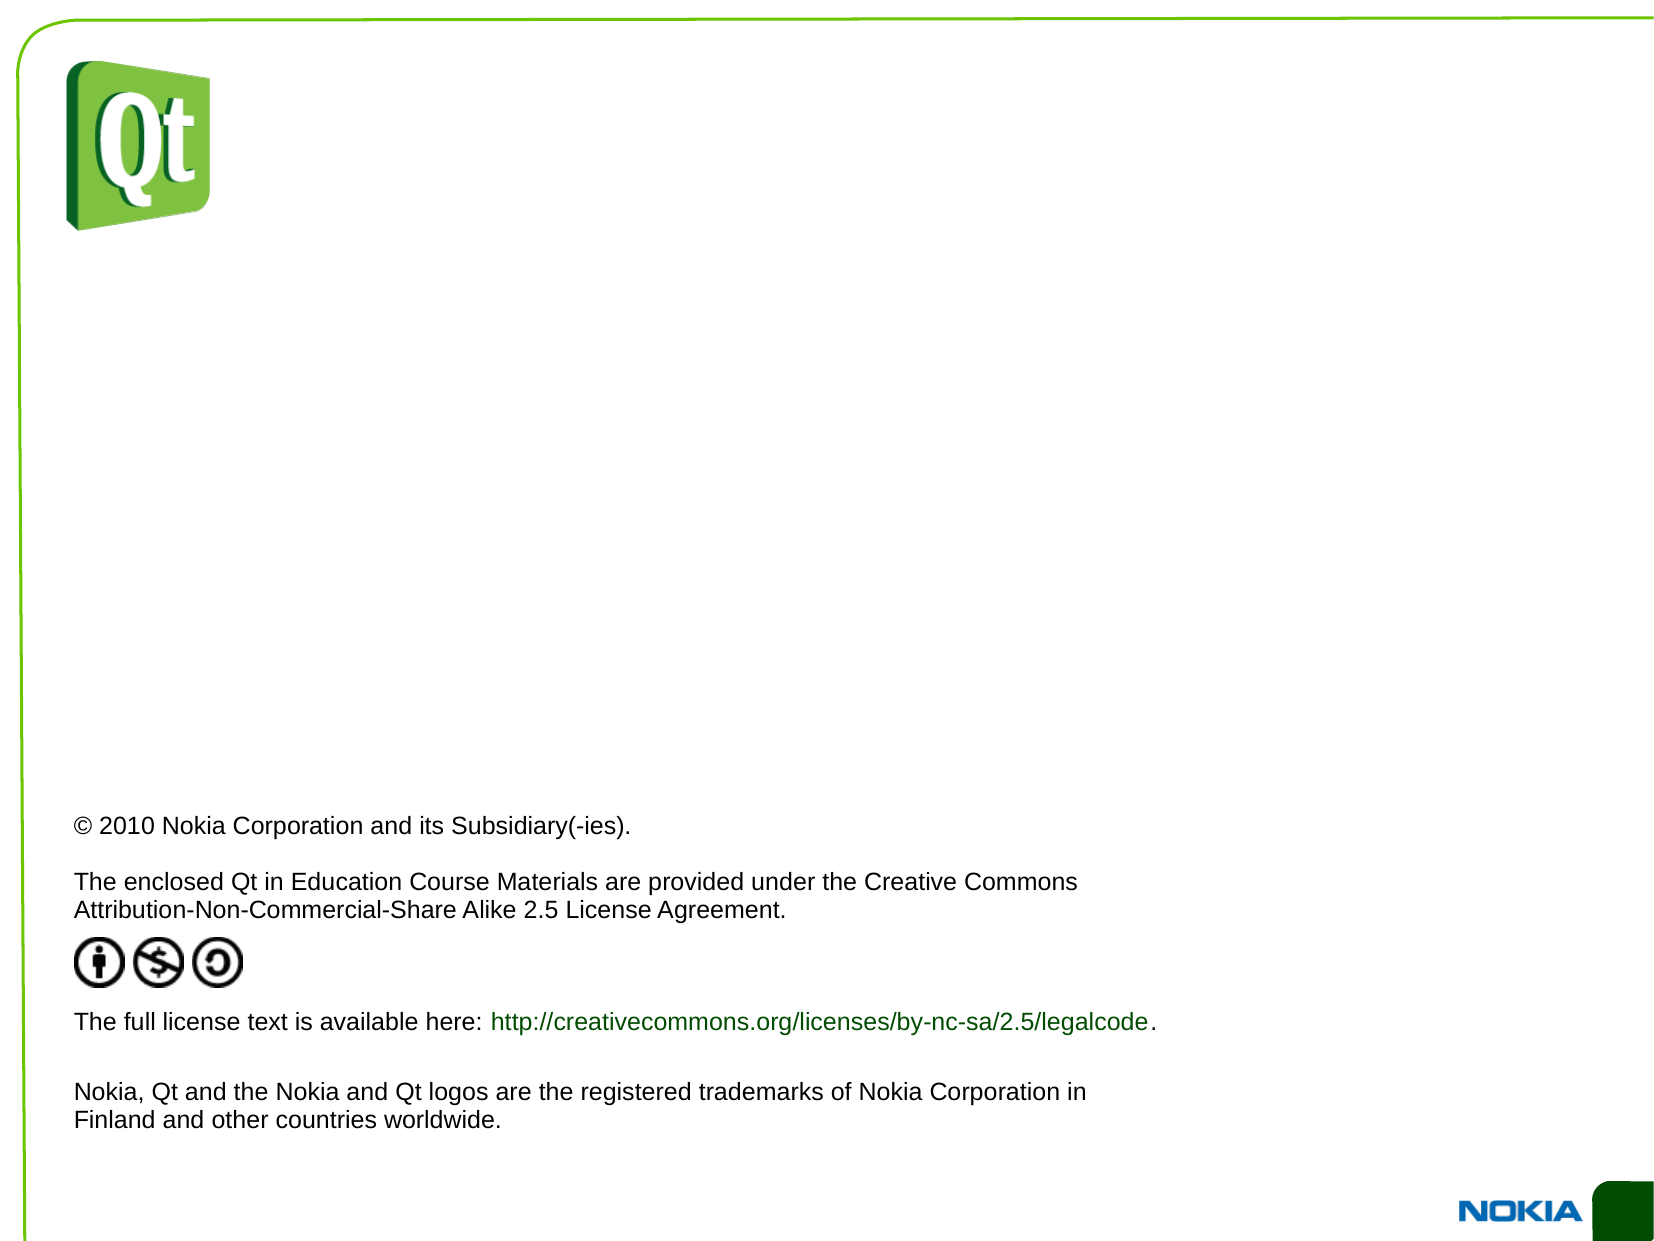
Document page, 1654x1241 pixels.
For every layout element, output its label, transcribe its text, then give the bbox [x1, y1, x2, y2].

text_box © 2010 Nokia Corporation and its Subsidiary(-ies). The enclosed Qt in Education Course Materials are provided under the Creative Commons Attribution-Non-Commercial-Share Alike 2.5 License Agreement. The full license text is available here: http://creativecommons.org/licenses/by-nc-sa/2.5/legalcode. Nokia, Qt and the Nokia and Qt logos are the registered trademarks of Nokia Corporation in Finland and other countries worldwide. [59, 804, 1188, 1241]
picture [192, 937, 243, 988]
picture [74, 937, 125, 988]
picture [133, 937, 184, 988]
picture [66, 61, 210, 231]
picture [1459, 1200, 1583, 1222]
